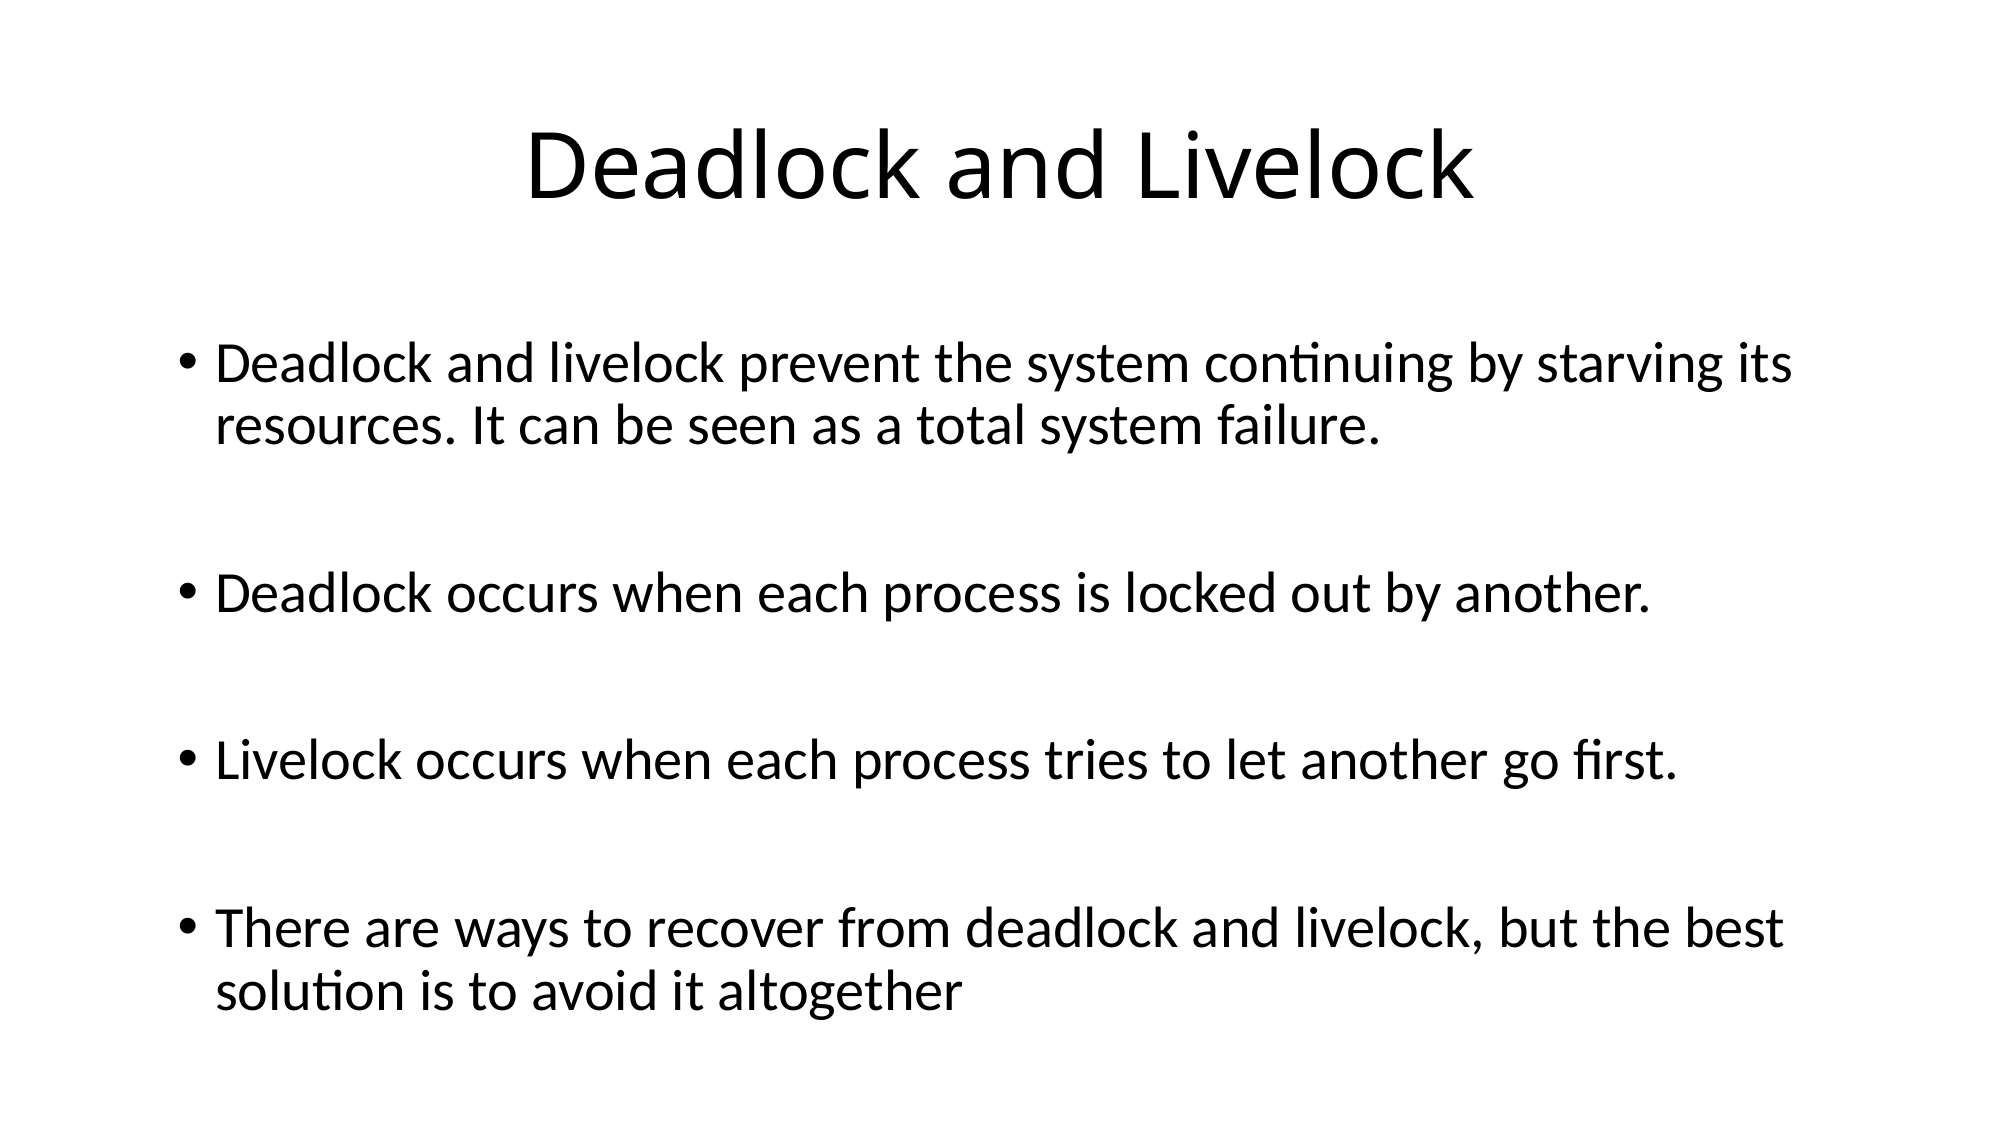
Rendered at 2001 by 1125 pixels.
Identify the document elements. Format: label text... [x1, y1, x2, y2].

list [137, 299, 1863, 1014]
text_box Deadlock and livelock prevent the system continuing by starving its resources. It can be seen as a total system failure. Deadlock occurs when each process is locked out by another. Livelock occurs when each process tries to let another go first. There are ways to recover from deadlock and livelock, but the best solution is to avoid it altogether [162, 324, 1888, 1039]
title Deadlock and Livelock [137, 59, 1863, 278]
